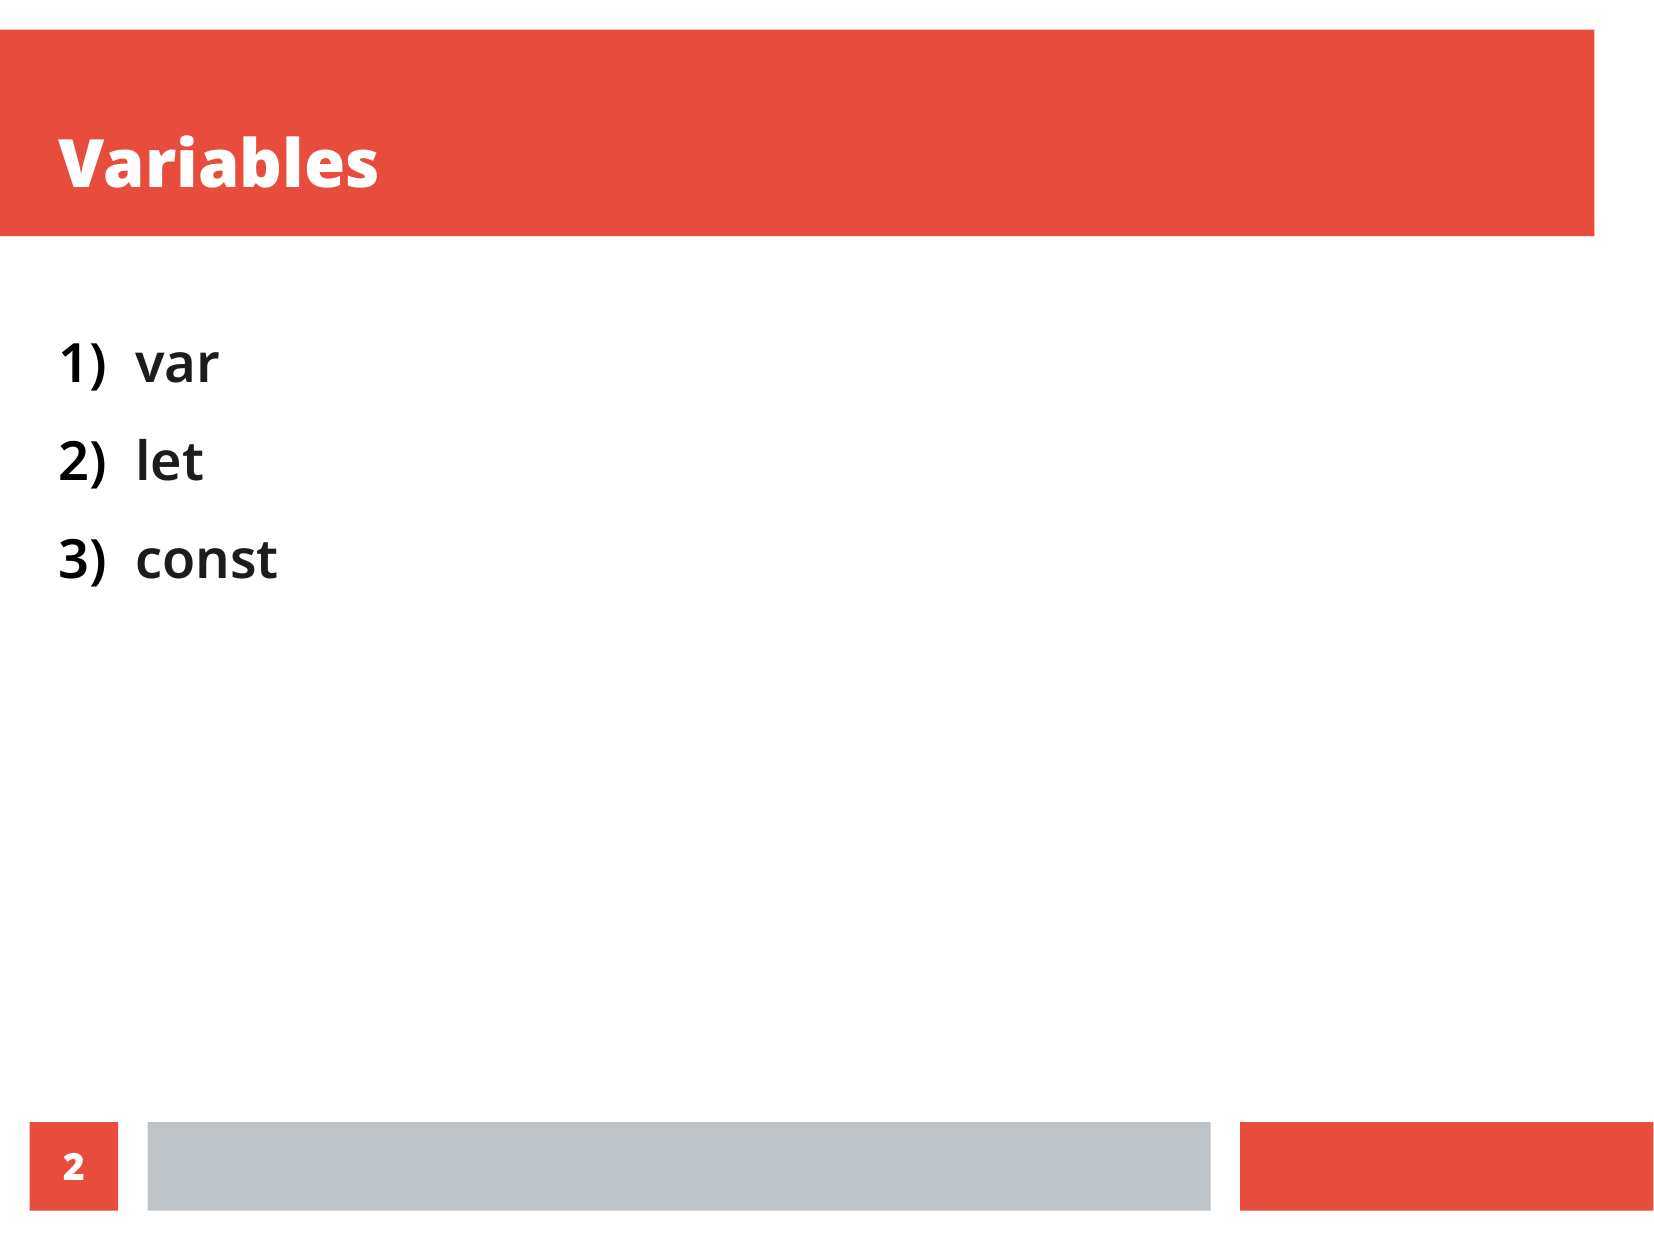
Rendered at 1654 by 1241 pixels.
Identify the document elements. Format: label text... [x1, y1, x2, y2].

list var let const [59, 324, 1565, 1093]
title Variables [59, 59, 1595, 207]
